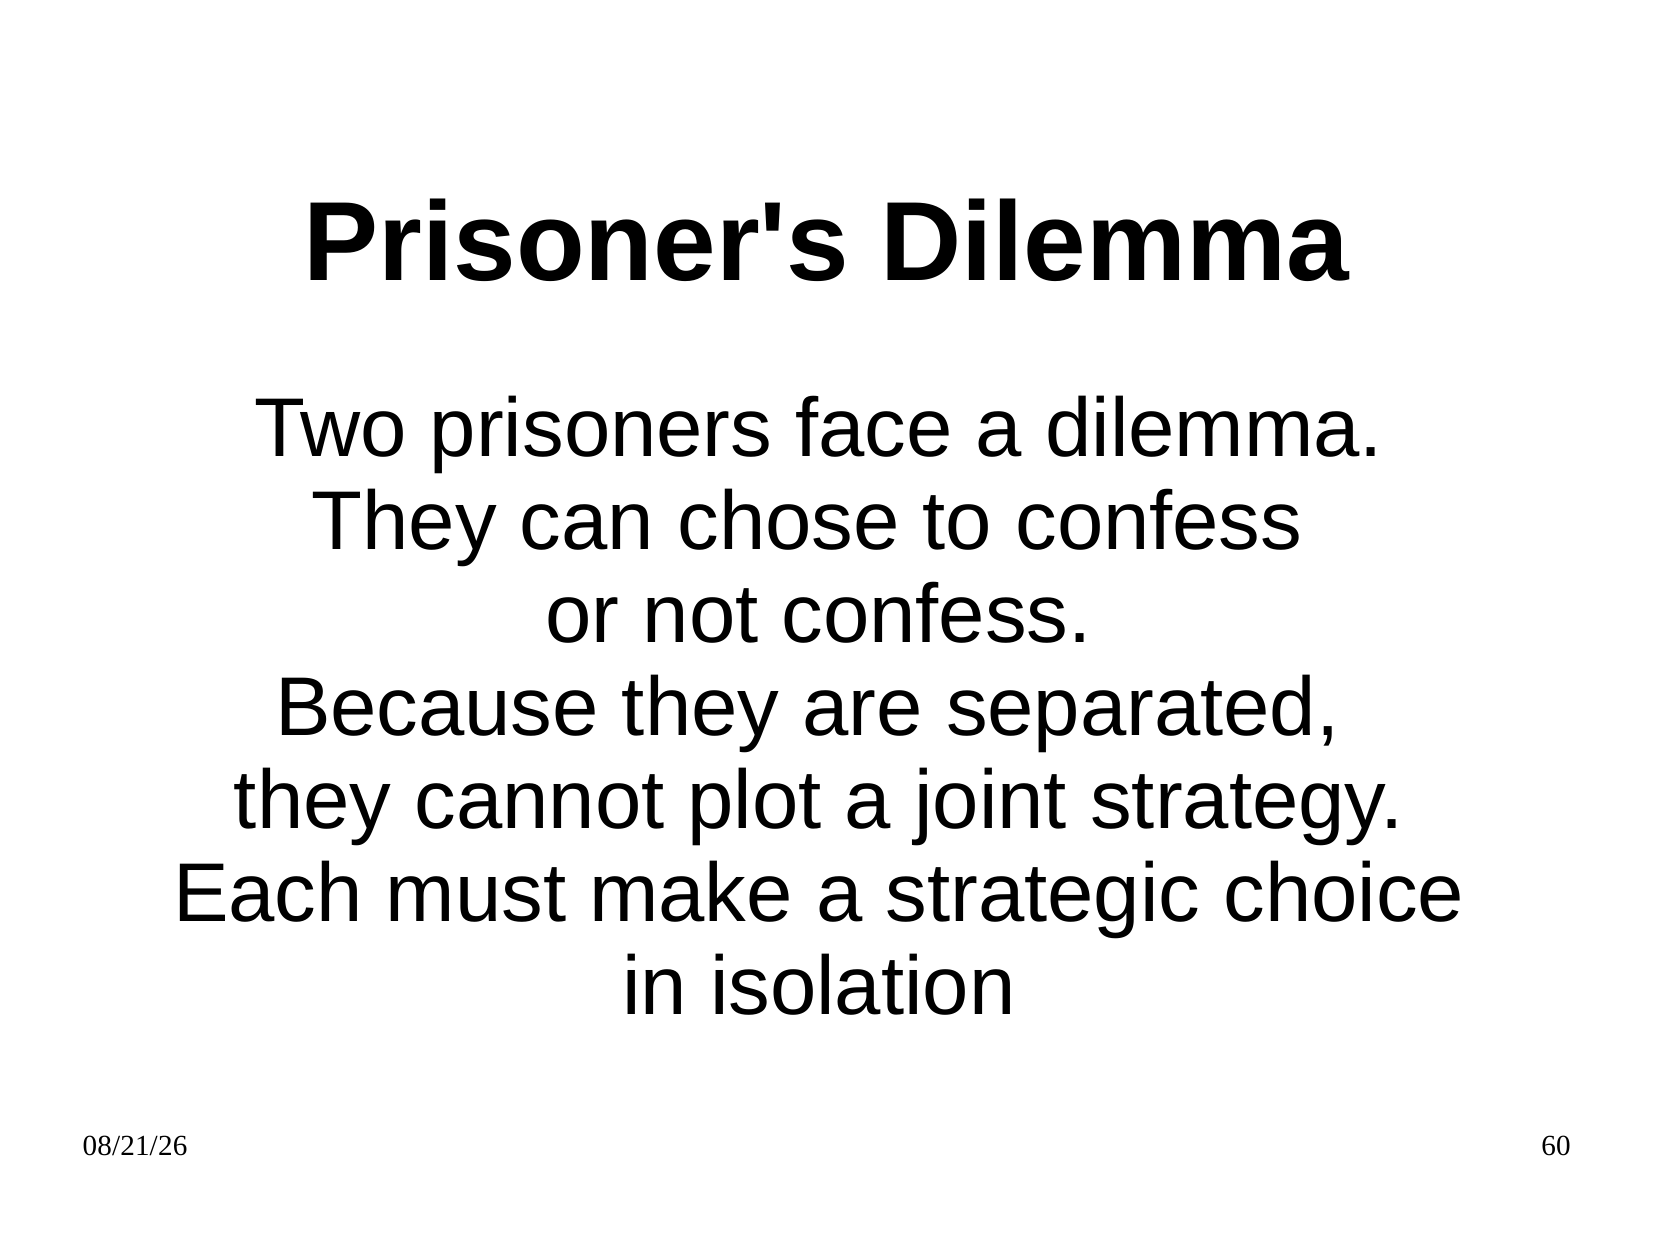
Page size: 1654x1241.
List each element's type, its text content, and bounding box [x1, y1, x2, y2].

title Prisoner's Dilemma [82, 138, 1571, 346]
subtitle Two prisoners face a dilemma. They can chose to confess or not confess. Because they are separated, they cannot plot a joint strategy. Each must make a strategic choice in isolation [75, 381, 1564, 1033]
